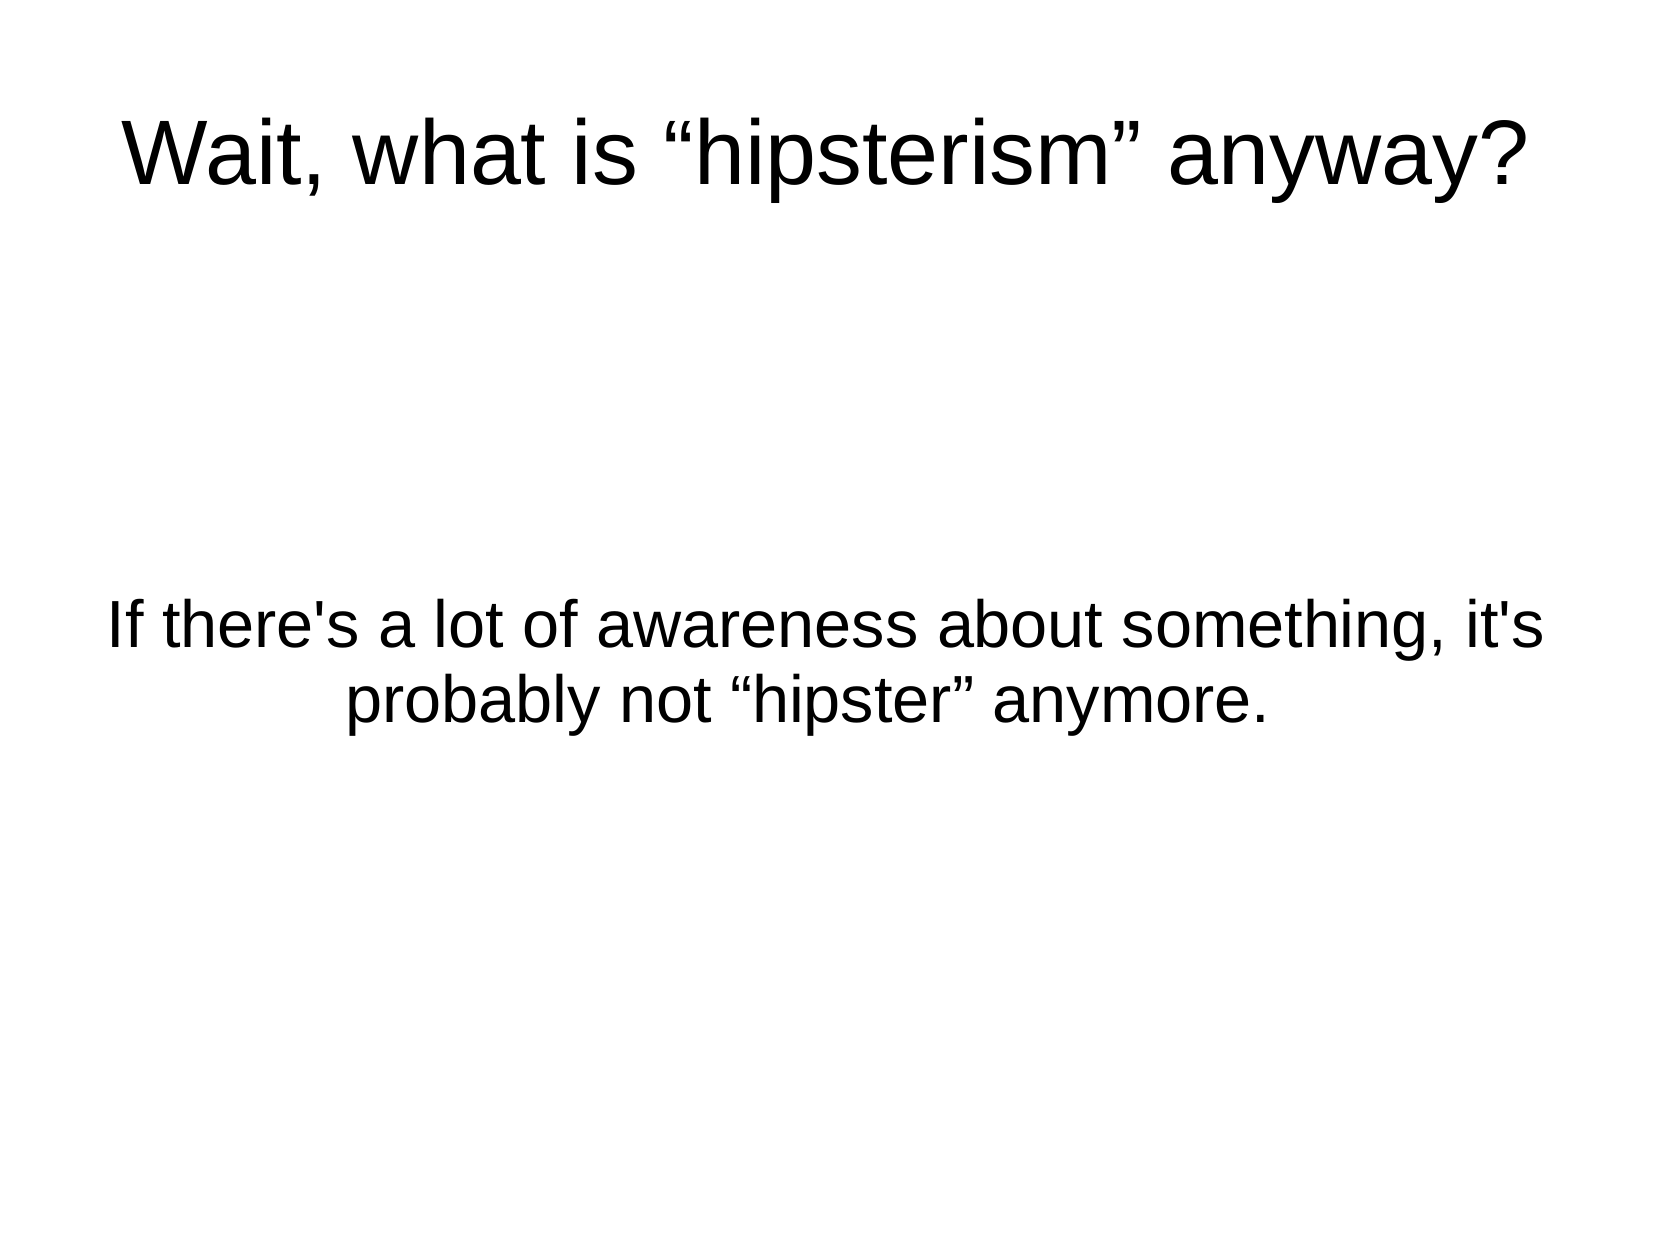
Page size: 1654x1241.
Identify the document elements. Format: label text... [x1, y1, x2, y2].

subtitle If there's a lot of awareness about something, it's probably not “hipster” anymore. [82, 297, 1571, 1102]
title Wait, what is “hipsterism” anyway? [82, 49, 1571, 257]
